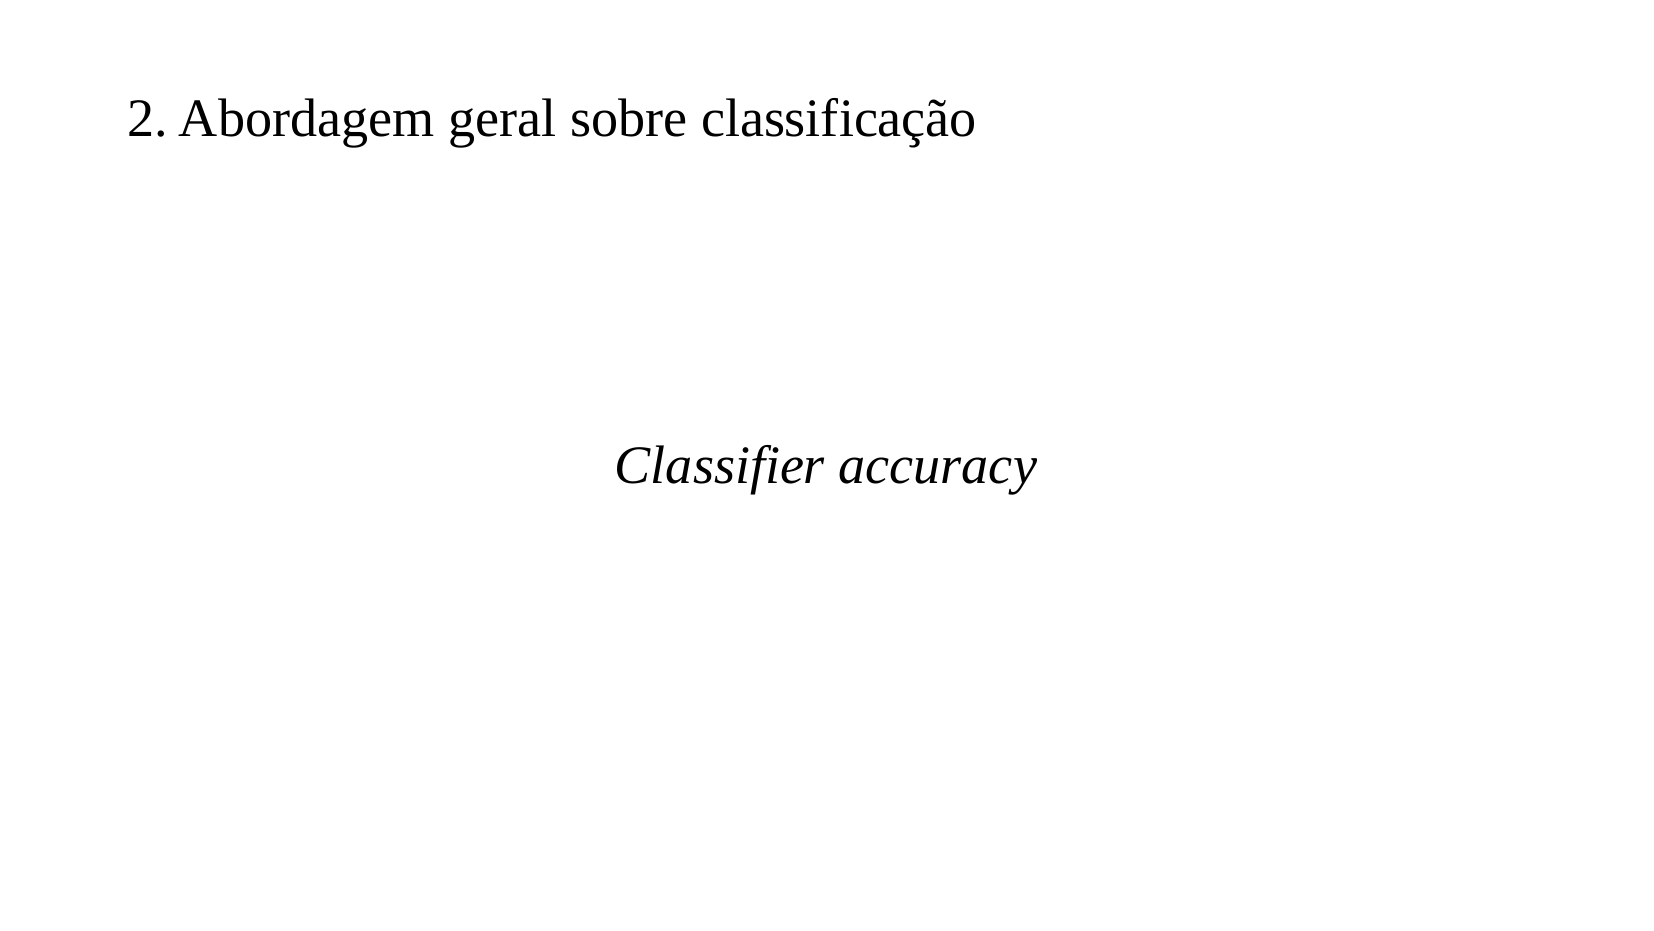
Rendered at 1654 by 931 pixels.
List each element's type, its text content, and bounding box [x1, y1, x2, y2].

text_box Classifier accuracy [600, 427, 1575, 601]
text_box 2. Abordagem geral sobre classificação [112, 80, 1051, 216]
